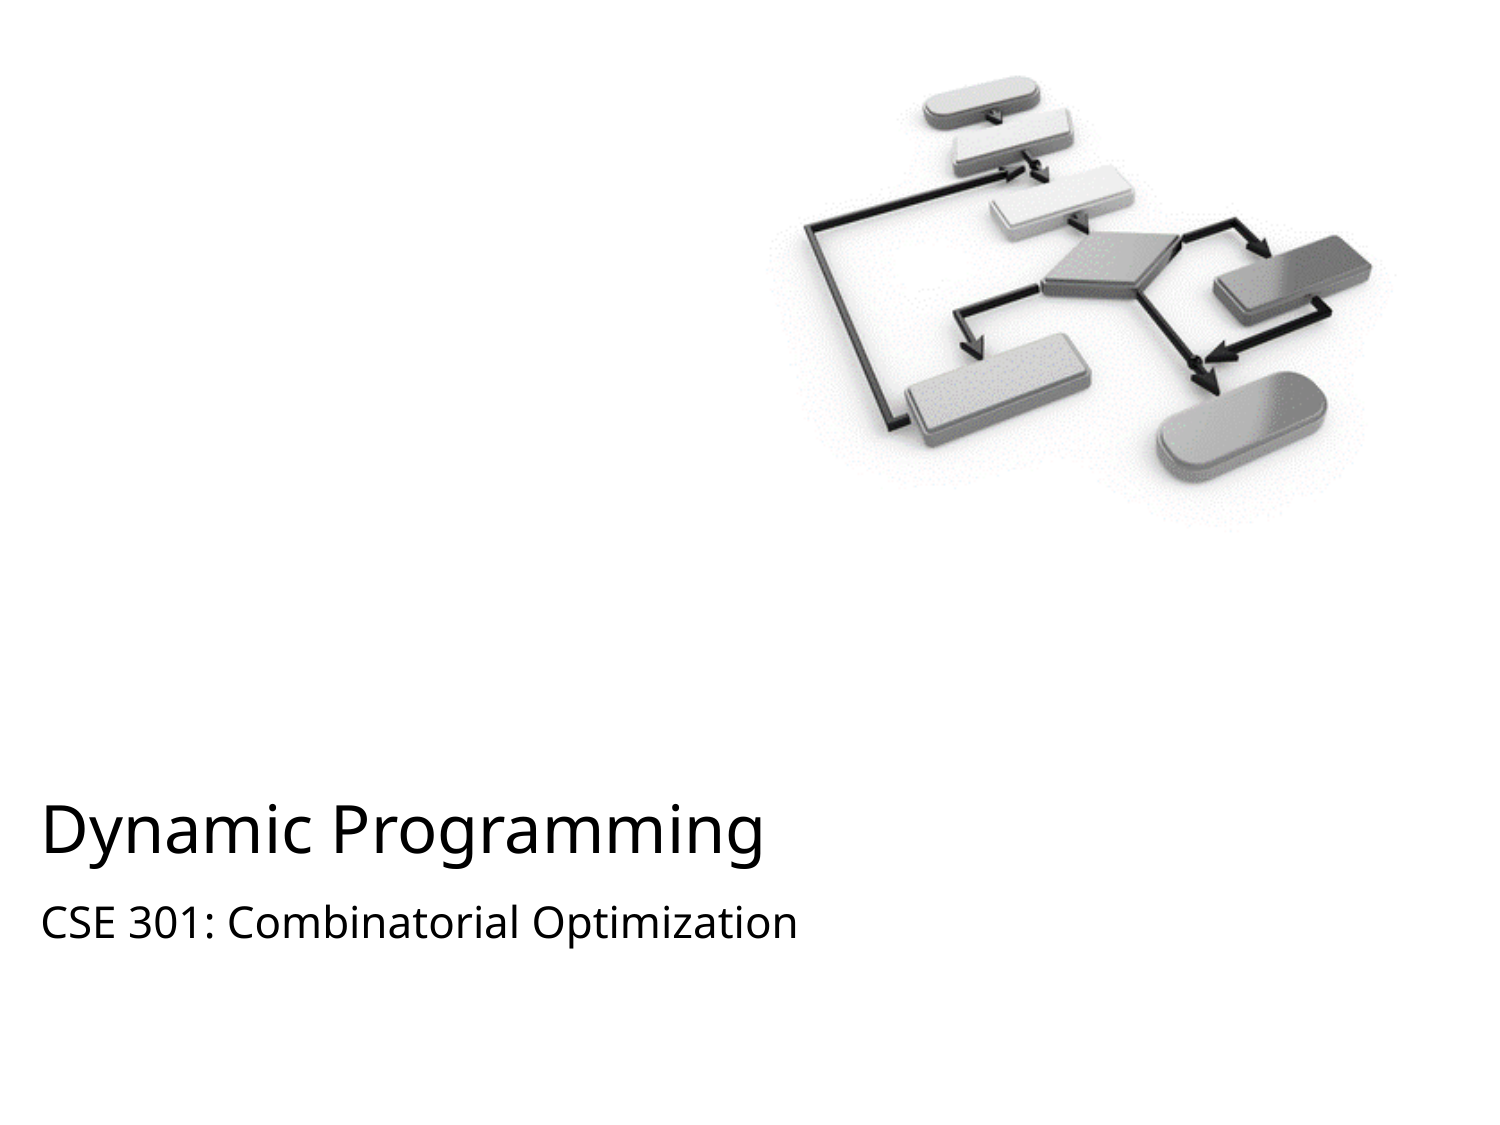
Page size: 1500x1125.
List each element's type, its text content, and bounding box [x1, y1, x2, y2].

title Dynamic Programming [25, 484, 1301, 876]
subtitle CSE 301: Combinatorial Optimization [25, 892, 848, 961]
picture [738, 17, 1454, 554]
